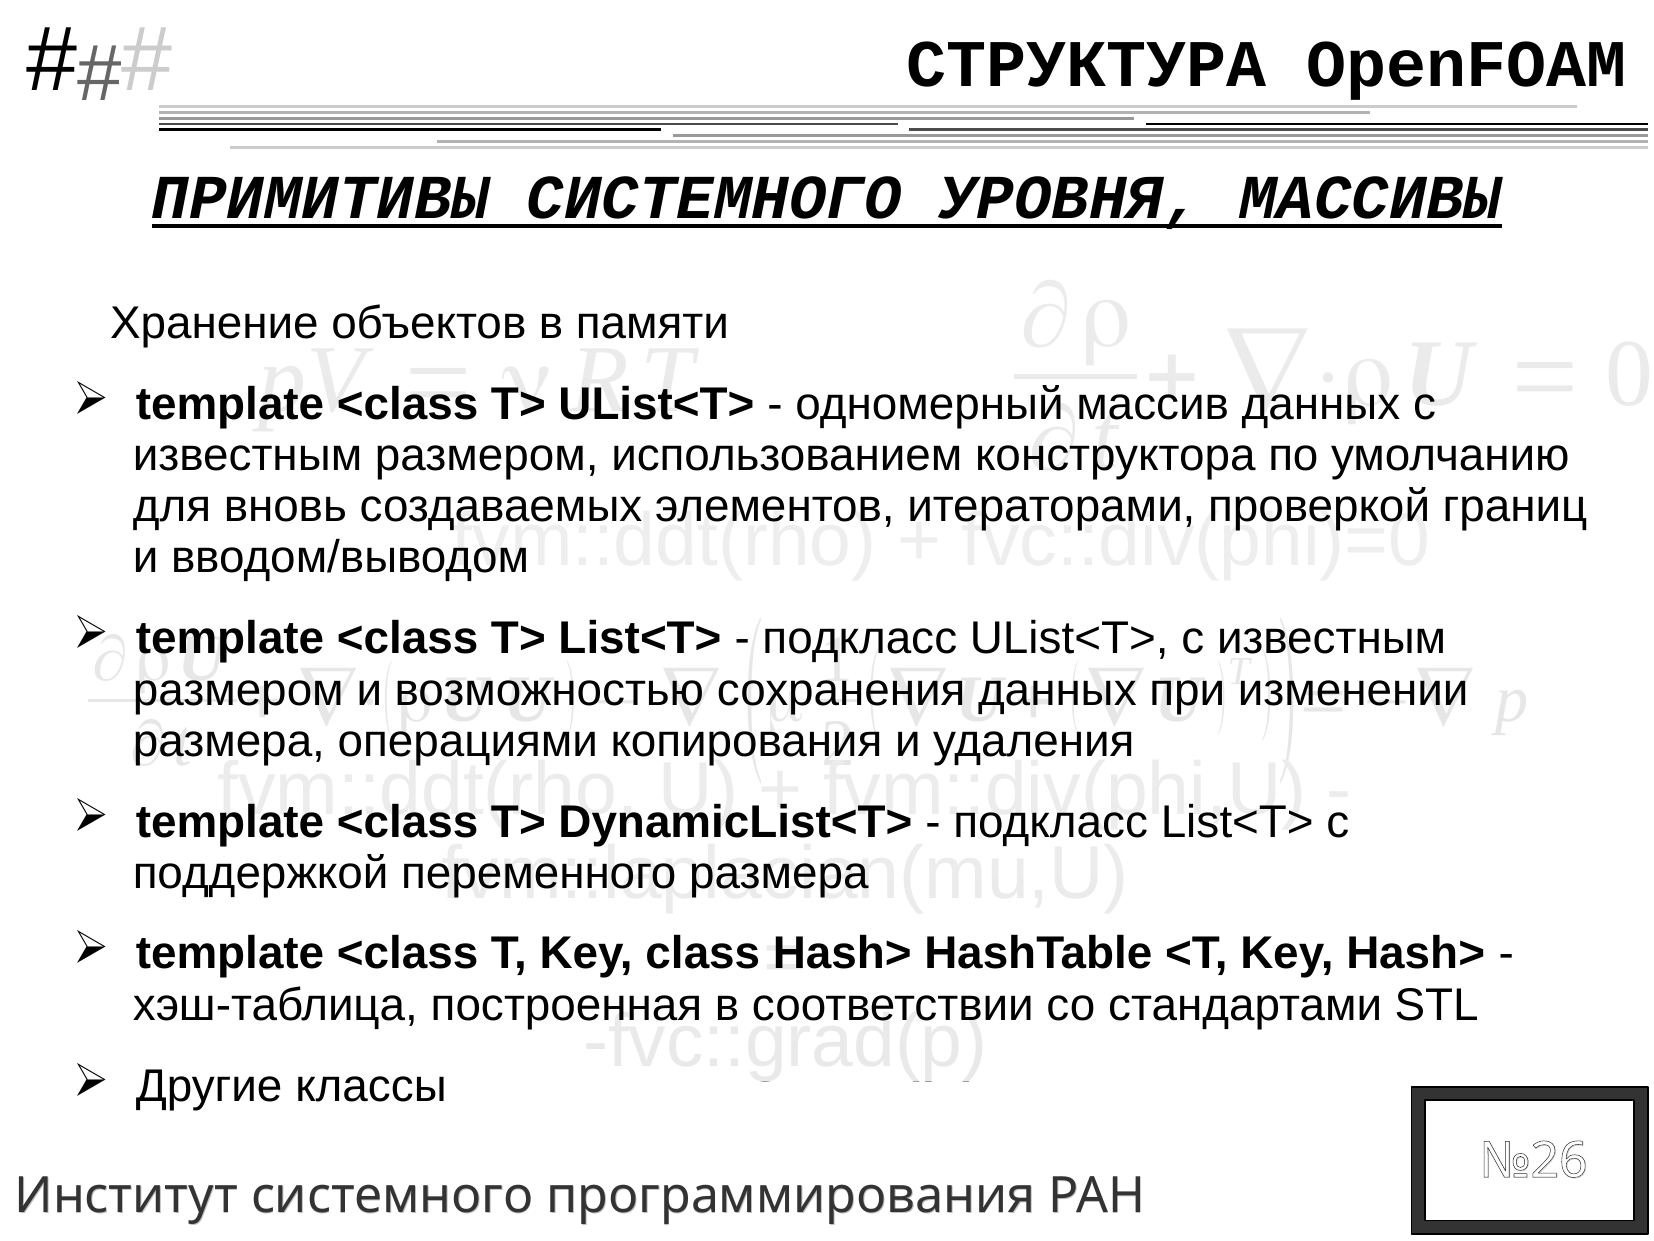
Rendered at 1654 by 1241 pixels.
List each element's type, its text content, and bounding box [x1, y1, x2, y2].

text_box Хранение объектов в памяти template <class T> UList<T> - одномерный массив данных с известным размером, использованием конструктора по умолчанию для вновь создаваемых элементов, итераторами, проверкой границ и вводом/выводом template <class T> List<T> - подкласс UList<T>, с известным размером и возможностью сохранения данных при изменении размера, операциями копирования и удаления template <class T> DynamicList<T> - подкласс List<T> с поддержкой переменного размера template <class T, Key, class Hash> HashTable <T, Key, Hash> - хэш-таблица, построенная в соответствии со стандартами STL Другие классы [59, 289, 1625, 1119]
title ПРИМИТИВЫ СИСТЕМНОГО УРОВНЯ, МАССИВЫ [0, 147, 1654, 257]
